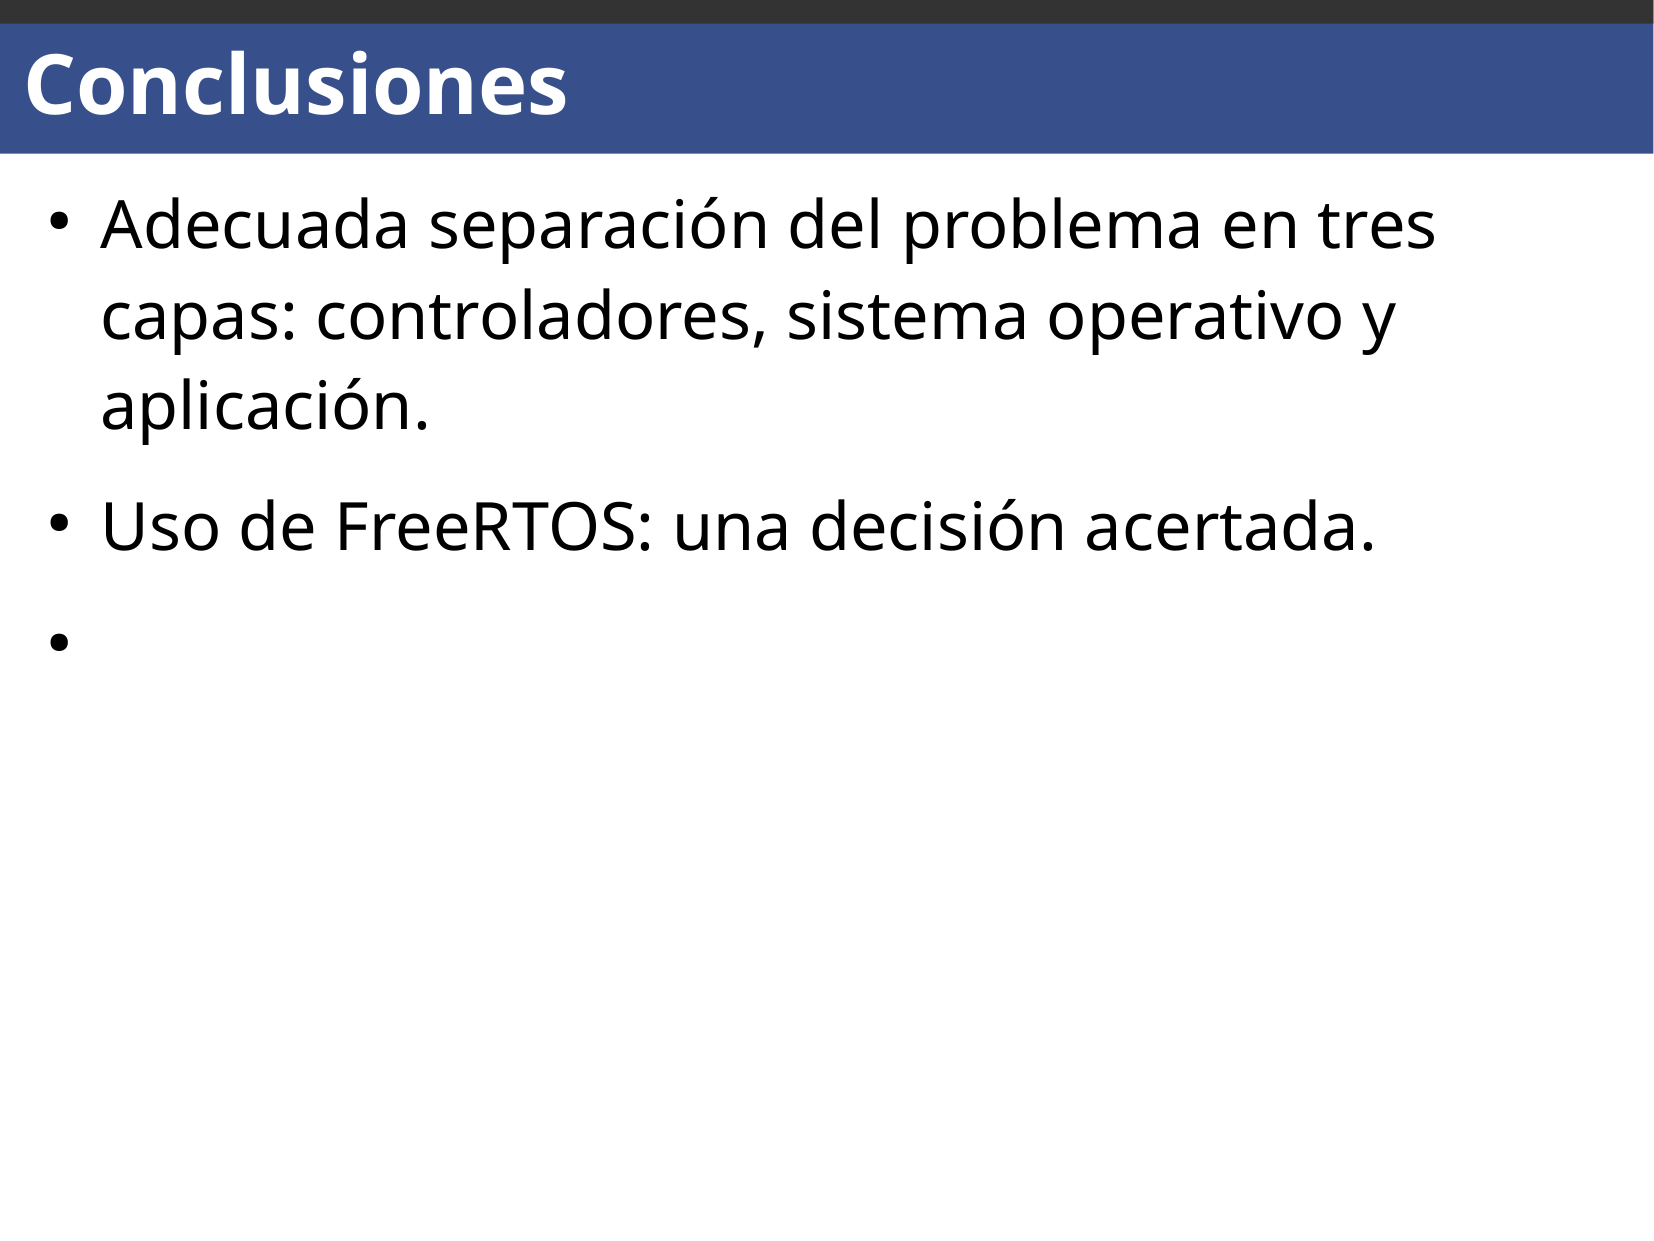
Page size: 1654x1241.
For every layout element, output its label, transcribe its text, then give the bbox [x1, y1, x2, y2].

title Conclusiones [23, 17, 1630, 148]
list Adecuada separación del problema en tres capas: controladores, sistema operativo y aplicación. Uso de FreeRTOS: una decisión acertada. [29, 177, 1625, 1189]
